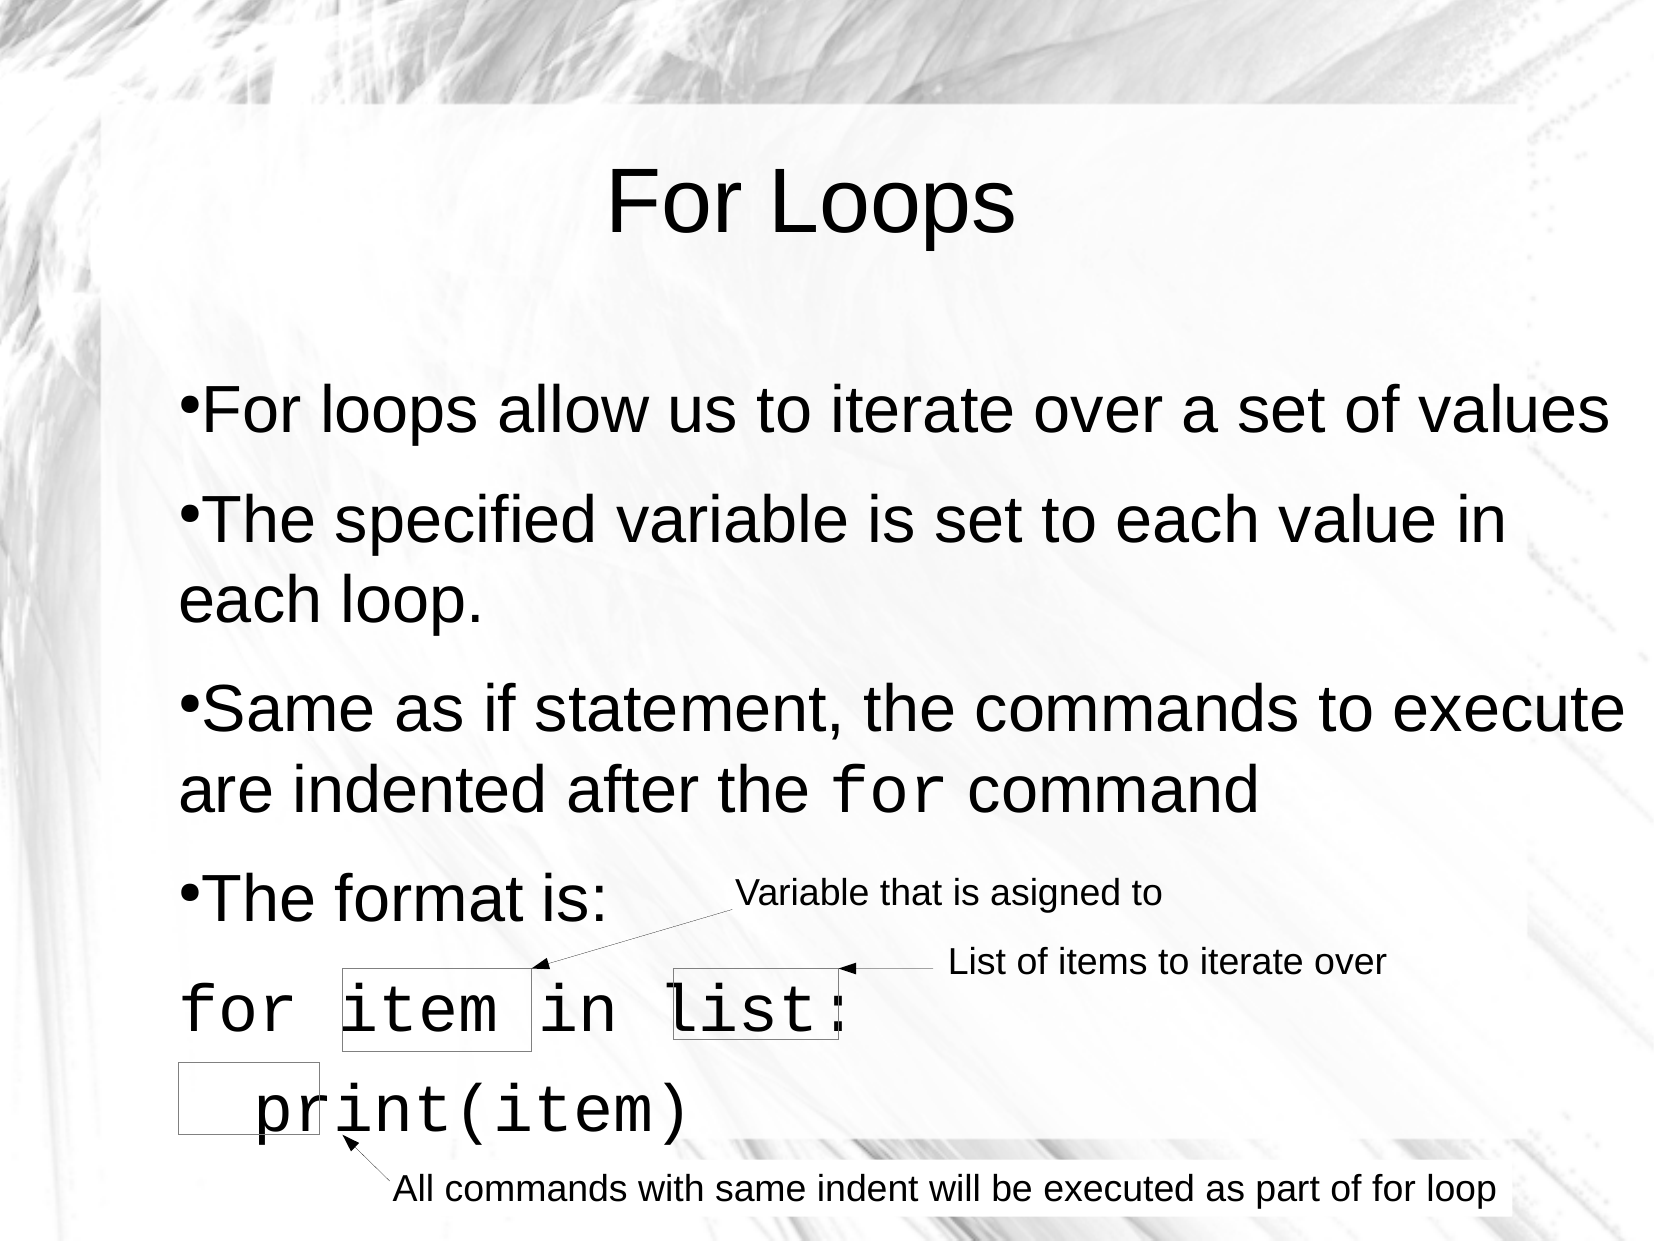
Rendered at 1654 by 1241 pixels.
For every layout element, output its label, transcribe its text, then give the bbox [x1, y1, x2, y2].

text_box Variable that is asigned to [720, 864, 1178, 922]
list For loops allow us to iterate over a set of values The specified variable is set to each value in each loop. Same as if statement, the commands to execute are indented after the for command The format is: for item in list: print(item) [178, 366, 1631, 1182]
list For loops allow us to iterate over a set of values The specified variable is set to each value in each loop. Same as if statement, the commands to execute are indented after the for command The format is: for item in list: print(item) [179, 1063, 319, 1134]
text_box All commands with same indent will be executed as part of for loop [377, 1159, 1511, 1217]
text_box List of items to iterate over [933, 933, 1403, 990]
title For Loops [118, 112, 1506, 281]
